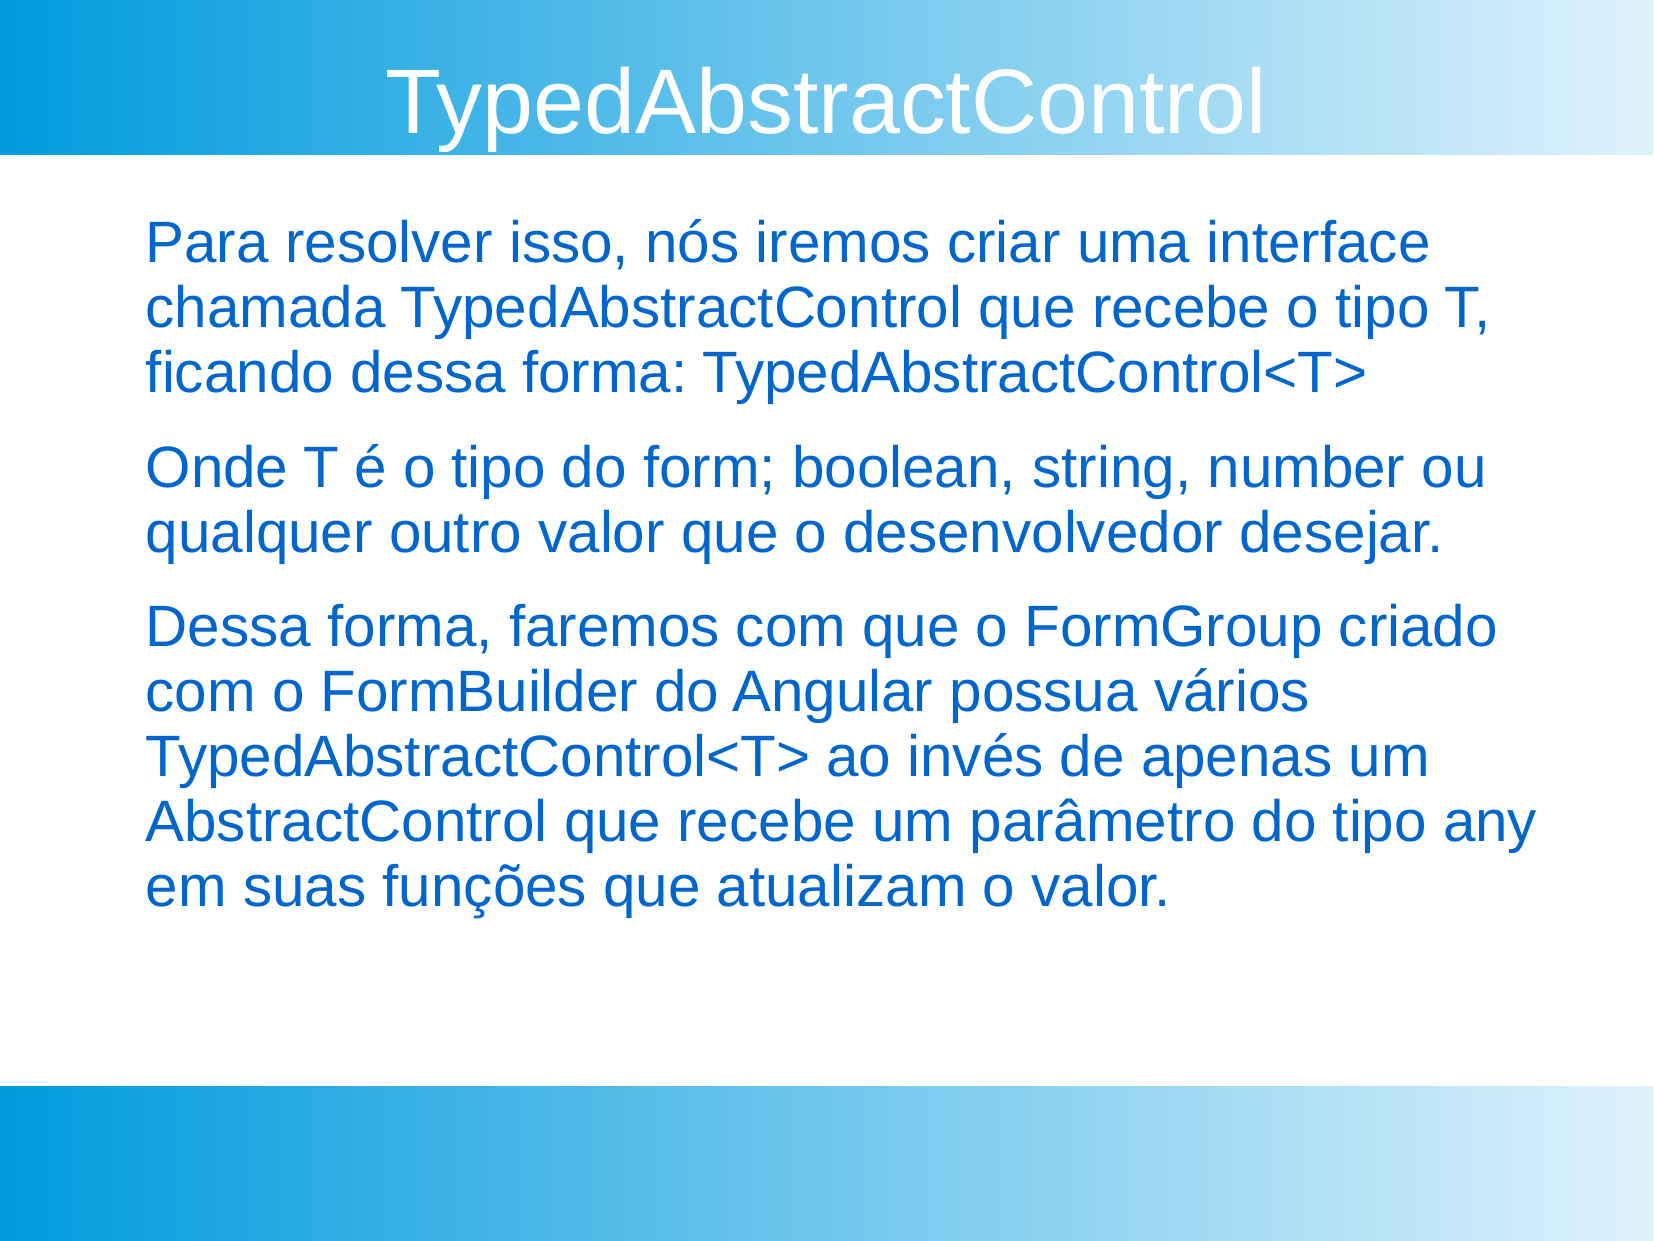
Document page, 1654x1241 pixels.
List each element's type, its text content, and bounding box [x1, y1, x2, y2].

list Para resolver isso, nós iremos criar uma interface chamada TypedAbstractControl que recebe o tipo T, ficando dessa forma: TypedAbstractControl<T> Onde T é o tipo do form; boolean, string, number ou qualquer outro valor que o desenvolvedor desejar. Dessa forma, faremos com que o FormGroup criado com o FormBuilder do Angular possua vários TypedAbstractControl<T> ao invés de apenas um AbstractControl que recebe um parâmetro do tipo any em suas funções que atualizam o valor. [75, 210, 1564, 1021]
title TypedAbstractControl [82, 49, 1571, 155]
